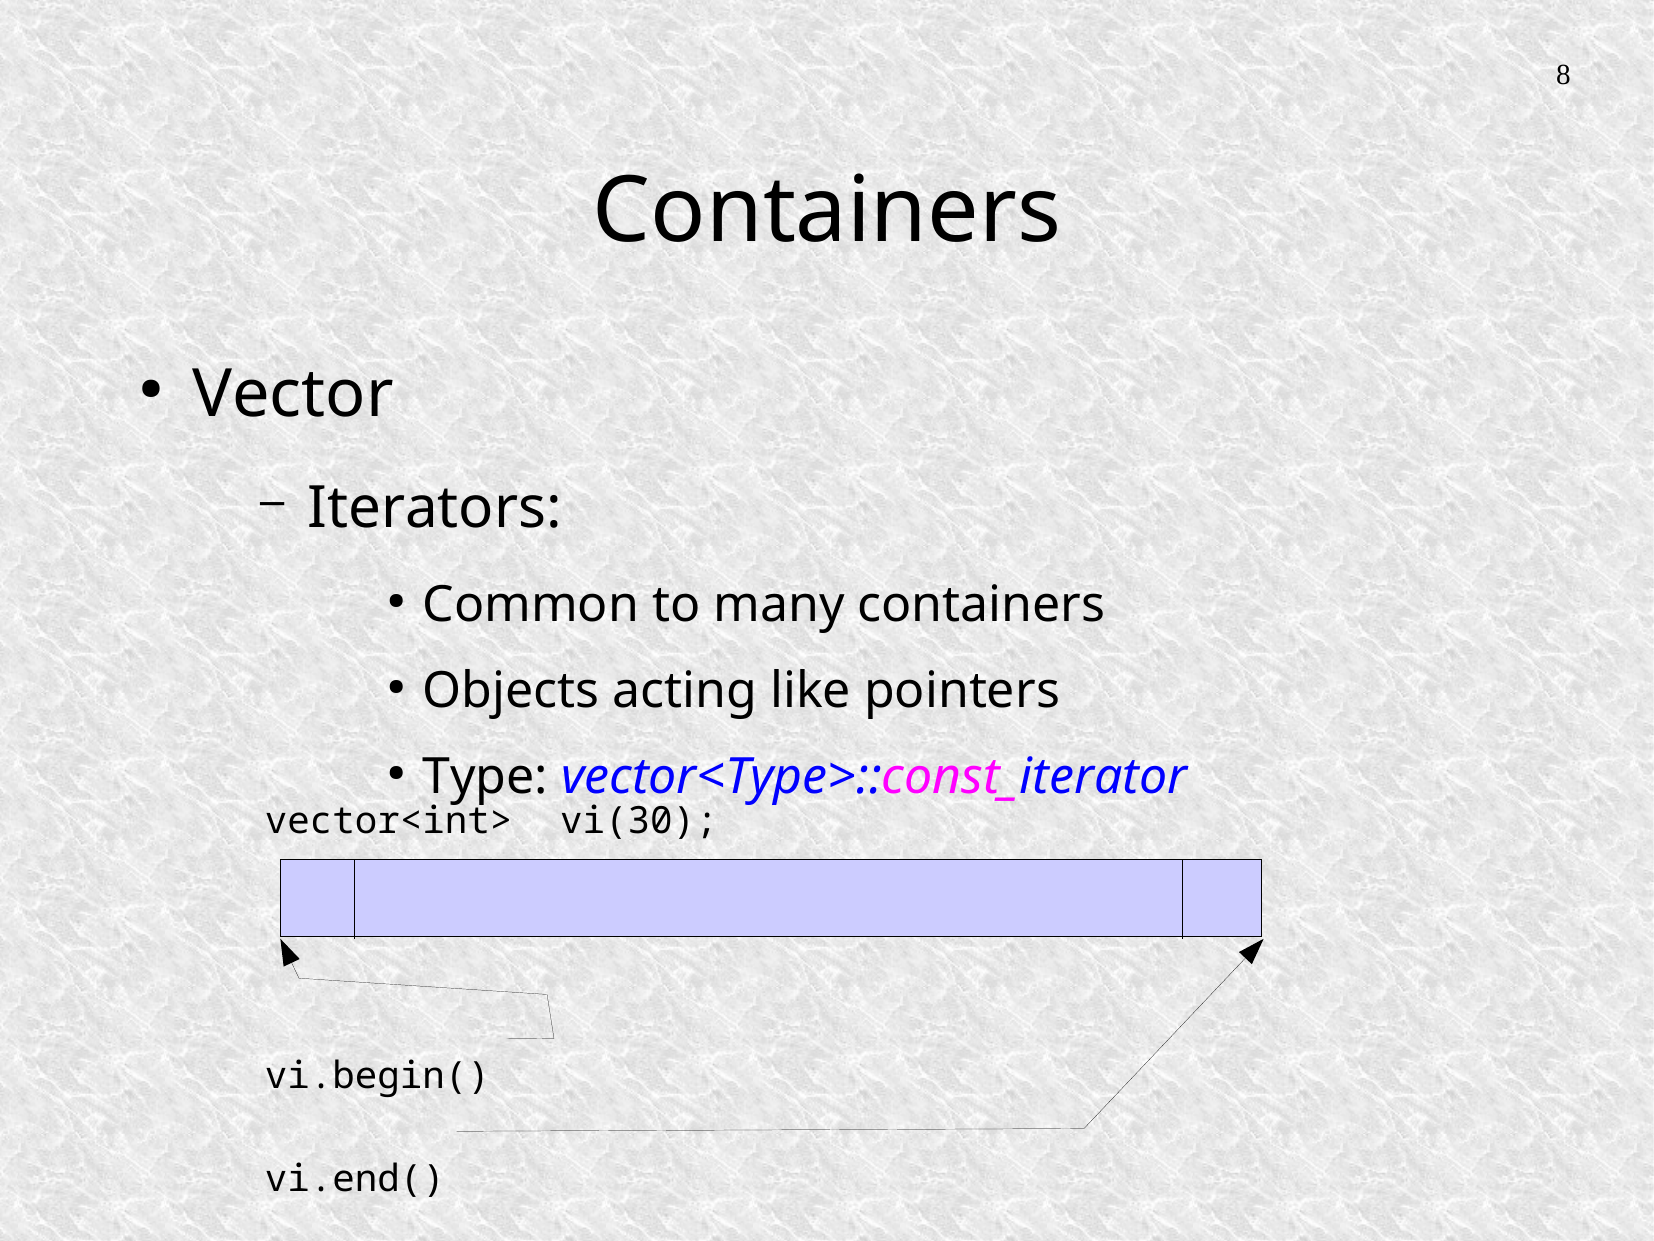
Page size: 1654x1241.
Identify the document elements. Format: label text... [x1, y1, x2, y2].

text_box vector<int> vi(30); vi.begin() vi.end() [264, 793, 718, 1143]
text_box [355, 859, 1262, 937]
title Containers [121, 102, 1534, 311]
text_box [280, 859, 354, 937]
list Vector Iterators: Common to many containers Objects acting like pointers Type: vector<Type>::const_iterator [121, 344, 1534, 1188]
picture [0, 0, 1654, 1241]
